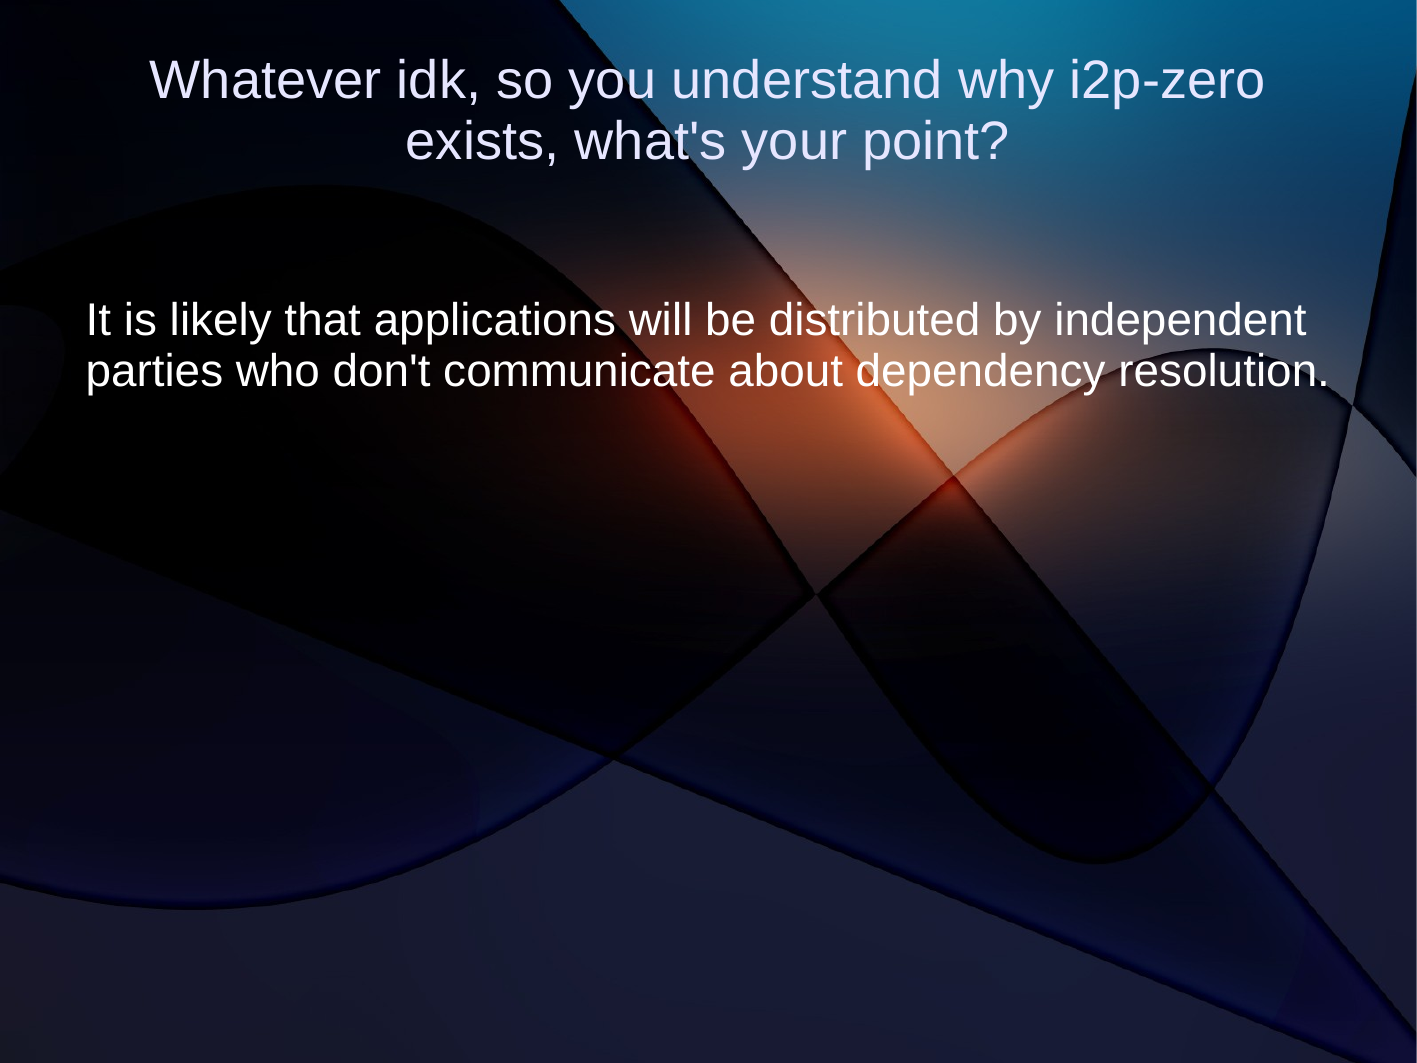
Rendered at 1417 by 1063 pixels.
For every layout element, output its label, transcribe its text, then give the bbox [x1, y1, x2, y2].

picture [0, 0, 1417, 1063]
subtitle It is likely that applications will be distributed by independent parties who don't communicate about dependency resolution. [70, 244, 1346, 925]
picture [1093, 34, 1099, 42]
title Whatever idk, so you understand why i2p-zero exists, what's your point? [70, 42, 1346, 213]
